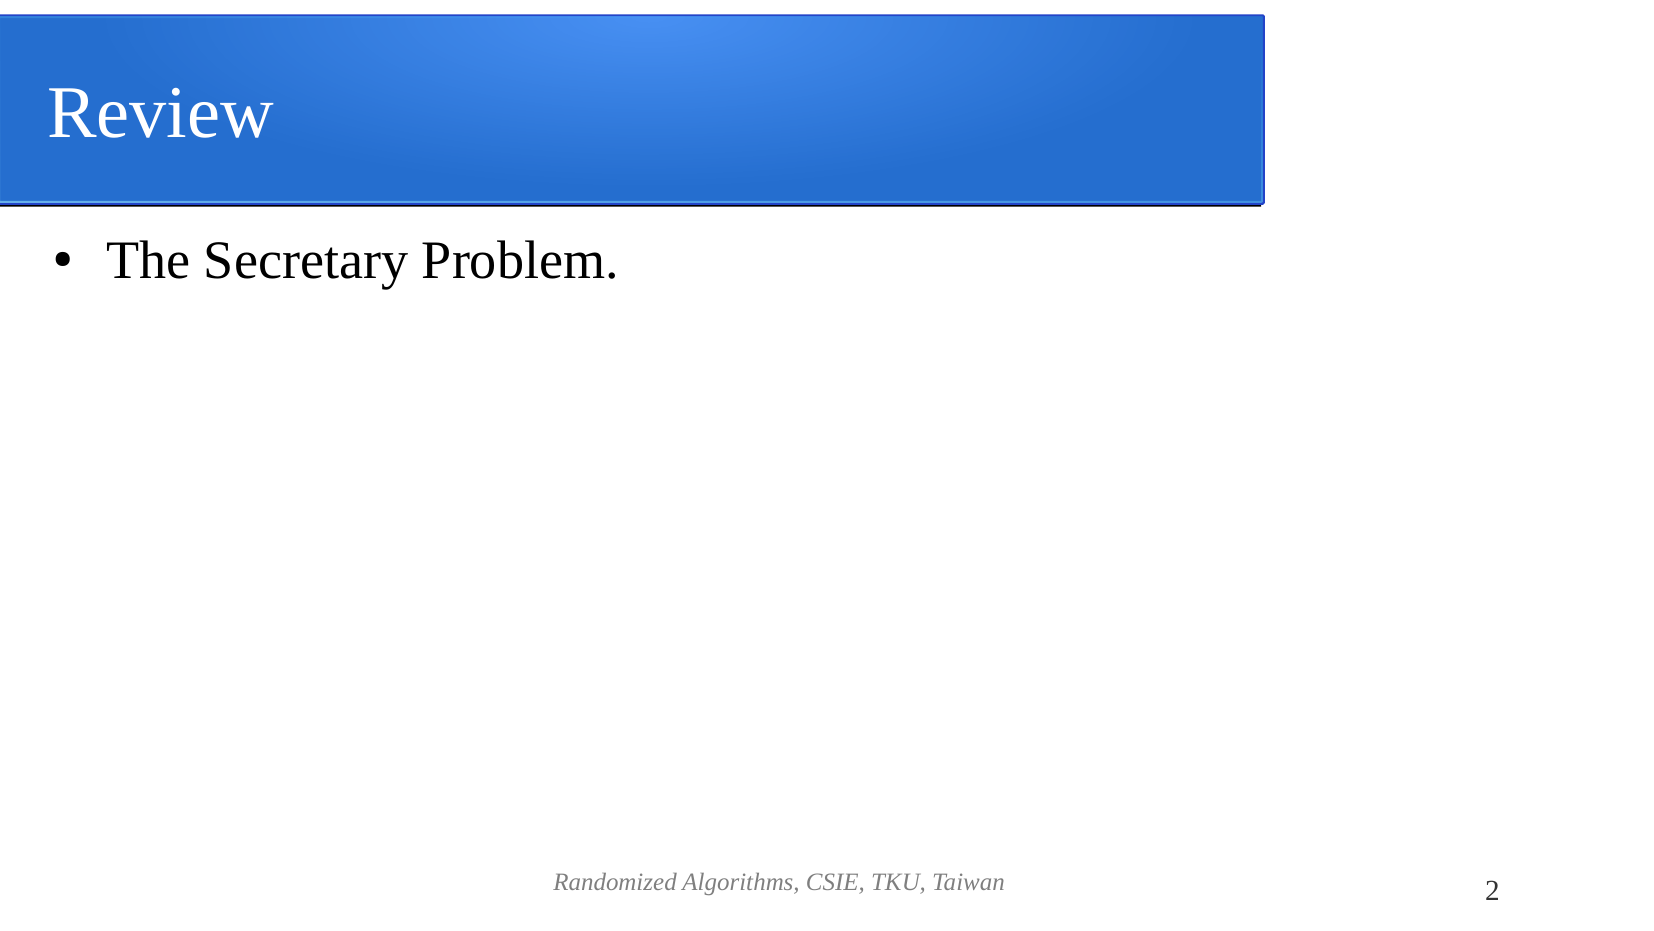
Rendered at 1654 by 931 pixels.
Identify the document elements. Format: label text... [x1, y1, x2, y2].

list The Secretary Problem. [35, 230, 1524, 770]
title Review [47, 35, 1199, 189]
